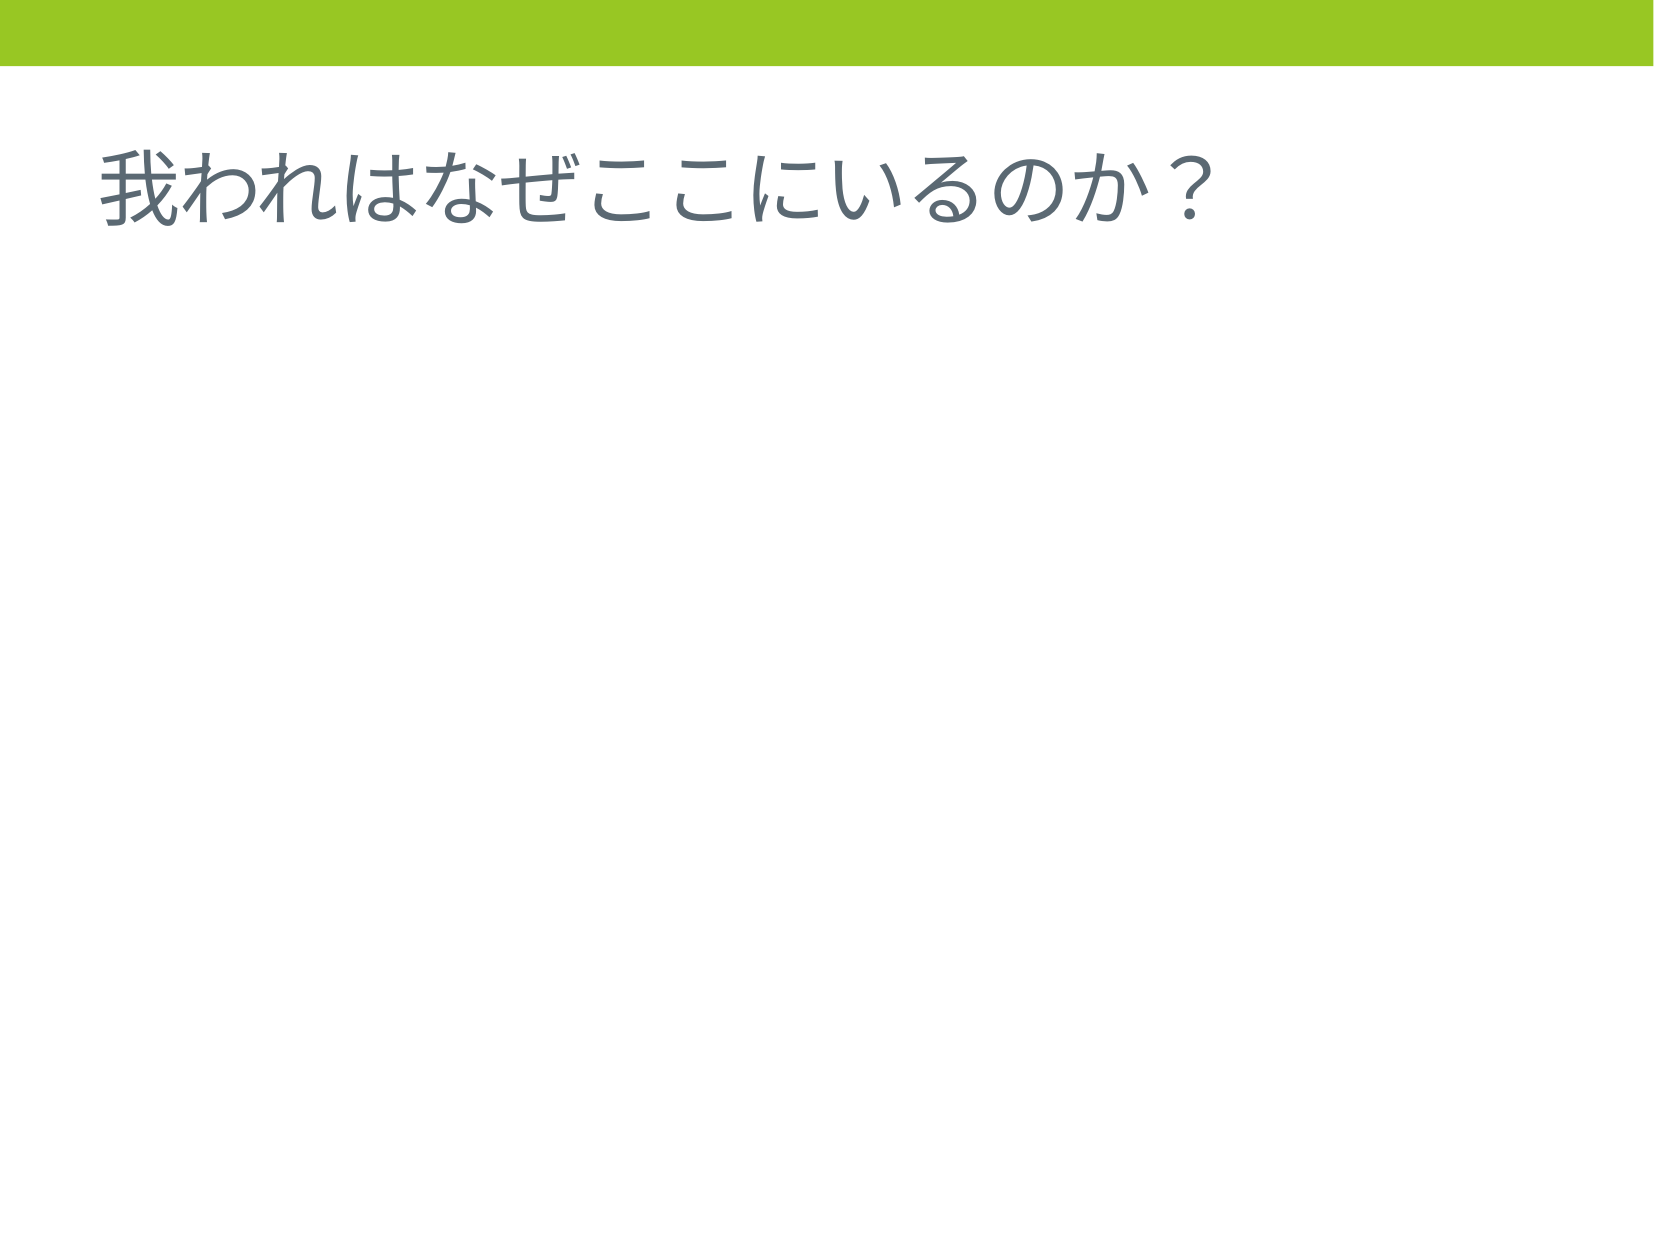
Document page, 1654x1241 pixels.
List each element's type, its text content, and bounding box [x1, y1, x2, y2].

title 我われはなぜここにいるのか？ [82, 96, 1571, 276]
